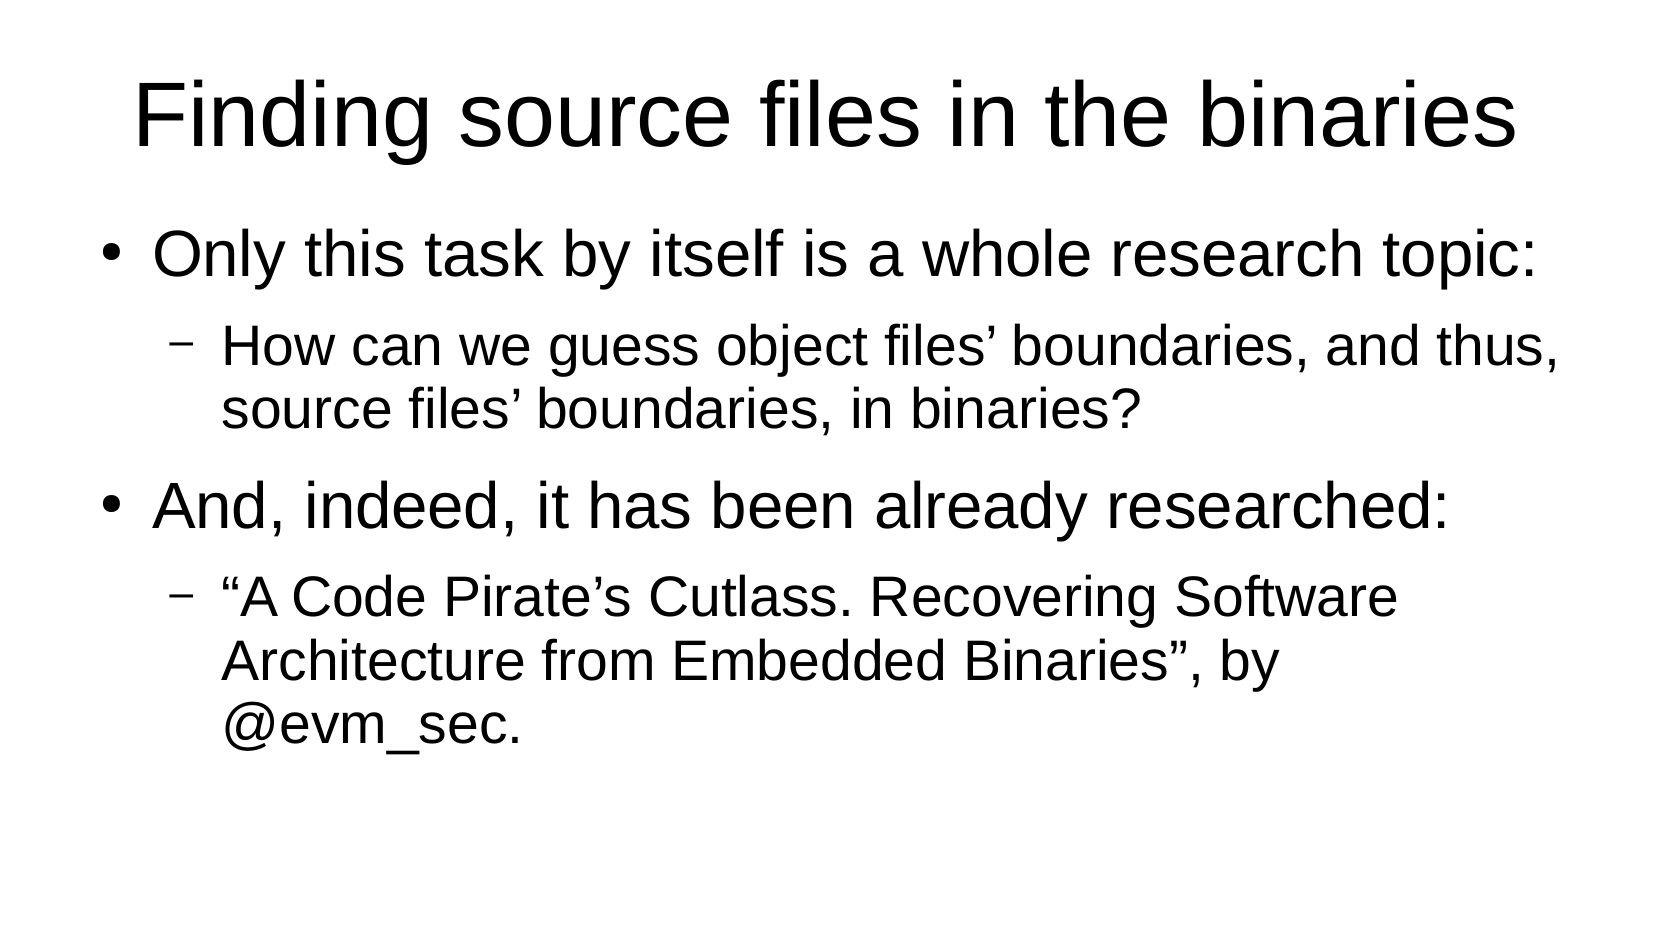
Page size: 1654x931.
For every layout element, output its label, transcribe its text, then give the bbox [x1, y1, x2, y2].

title Finding source files in the binaries [82, 37, 1571, 193]
list Only this task by itself is a whole research topic: How can we guess object files’ boundaries, and thus, source files’ boundaries, in binaries? And, indeed, it has been already researched: “A Code Pirate’s Cutlass. Recovering Software Architecture from Embedded Binaries”, by @evm_sec. [82, 217, 1571, 758]
